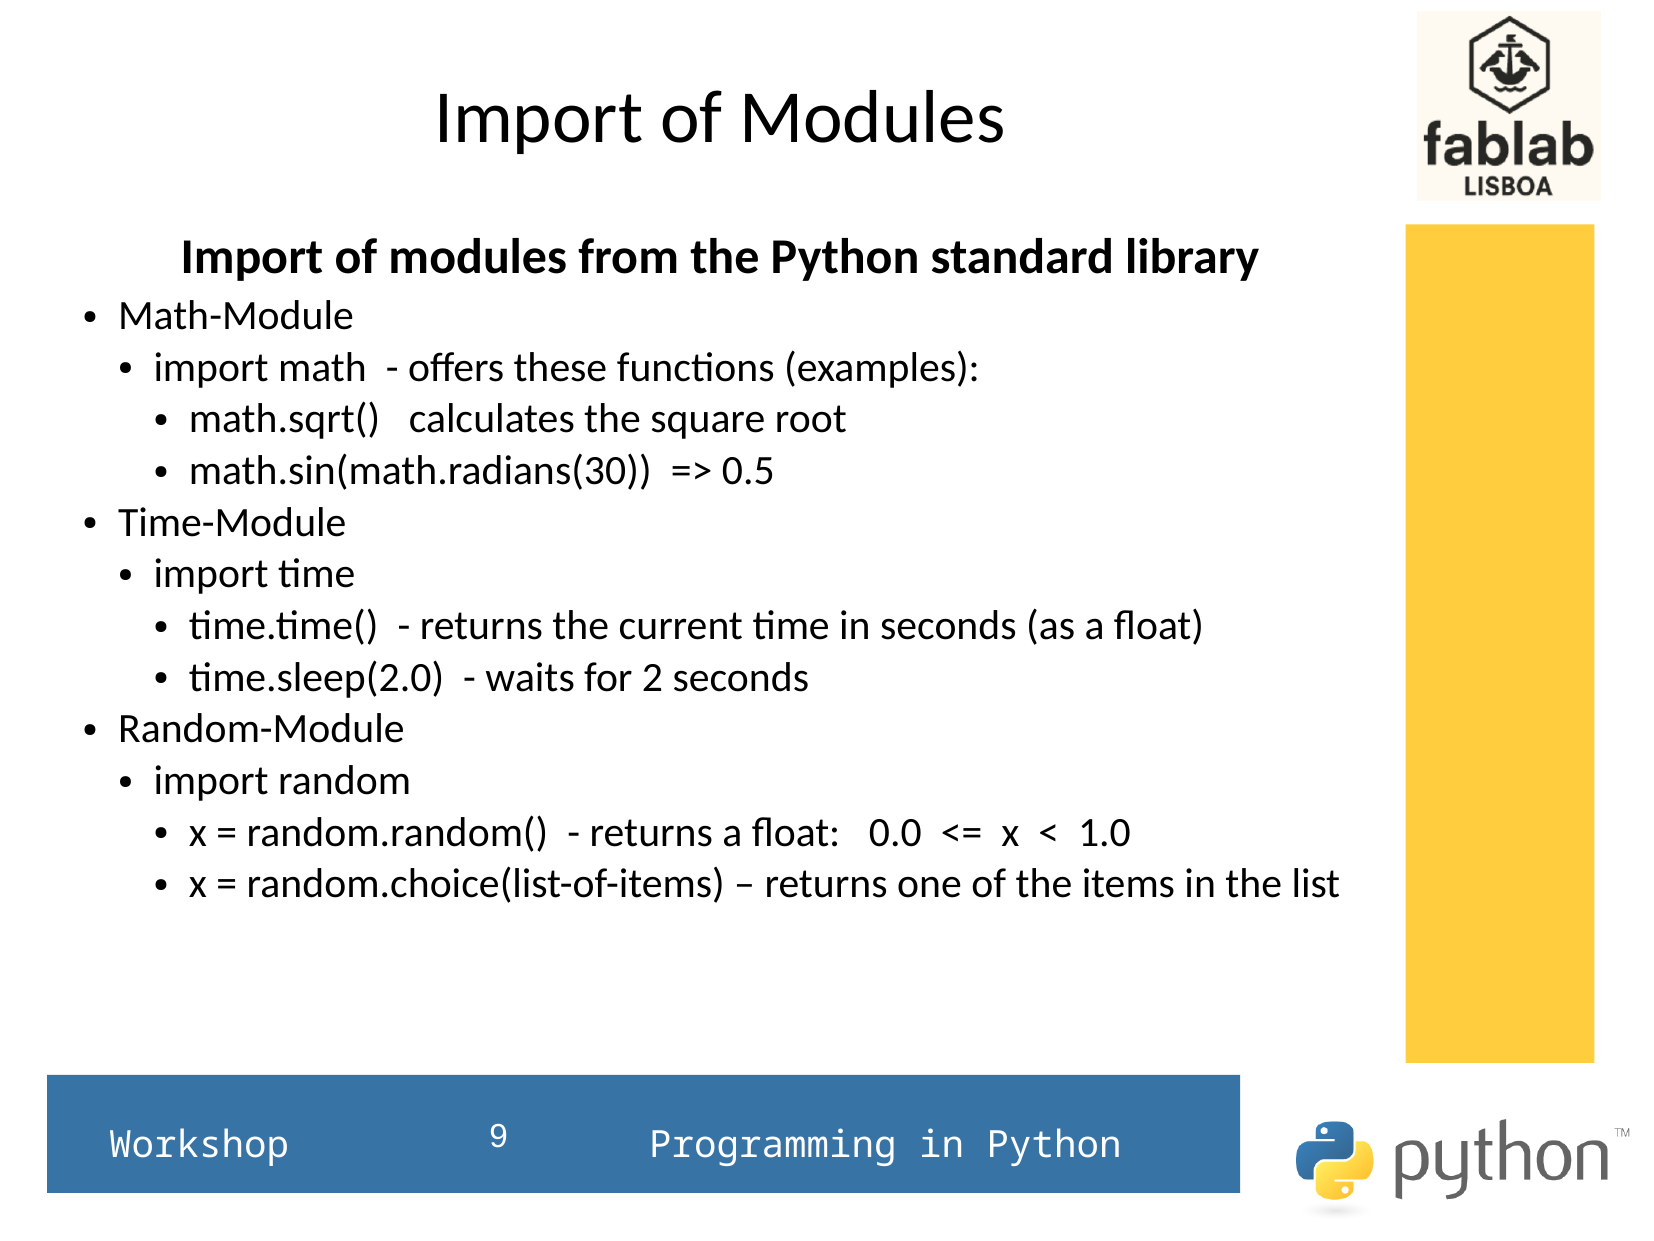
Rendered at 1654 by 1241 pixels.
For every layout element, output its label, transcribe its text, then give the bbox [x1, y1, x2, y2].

picture [1417, 11, 1601, 201]
text_box [1405, 224, 1595, 1063]
text_box Workshop Programming in Python [94, 1110, 1182, 1213]
title Import of Modules [82, 49, 1358, 198]
text_box [47, 1074, 1241, 1193]
subtitle Import of modules from the Python standard library Math-Module import math - offers these functions (examples): math.sqrt() calculates the square root math.sin(math.radians(30)) => 0.5 Time-Module import time time.time() - returns the current time in seconds (as a float) time.sleep(2.0) - waits for 2 seconds Random-Module import random x = random.random() - returns a float: 0.0 <= x < 1.0 x = random.choice(list-of-items) – returns one of the items in the list [82, 236, 1359, 1034]
picture [1240, 1098, 1654, 1241]
